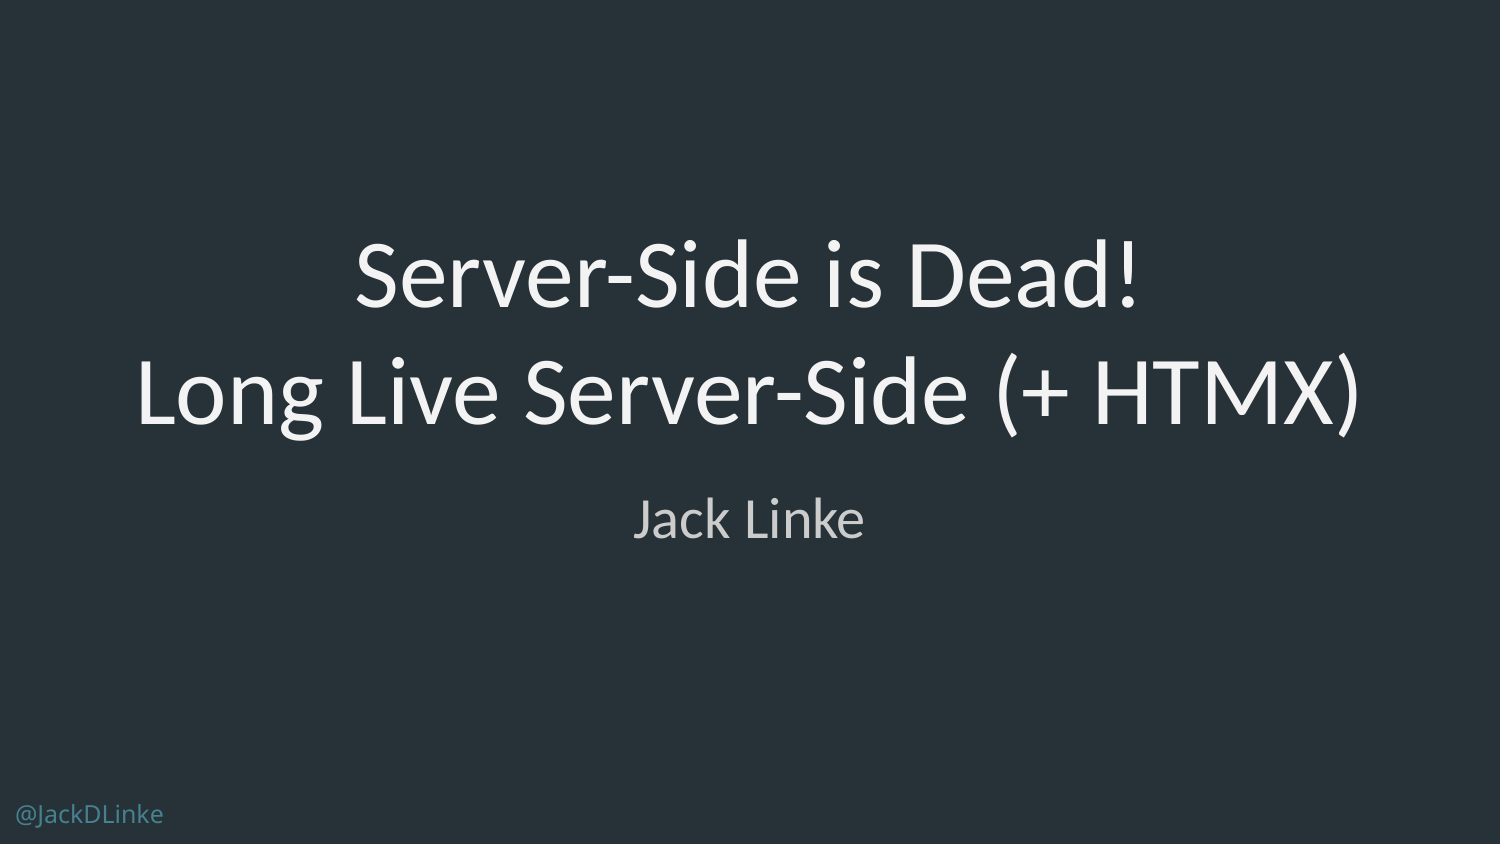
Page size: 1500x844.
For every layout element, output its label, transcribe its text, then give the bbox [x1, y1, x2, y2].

title Server-Side is Dead! Long Live Server-Side (+ HTMX) [51, 122, 1449, 459]
subtitle Jack Linke [51, 464, 1449, 595]
